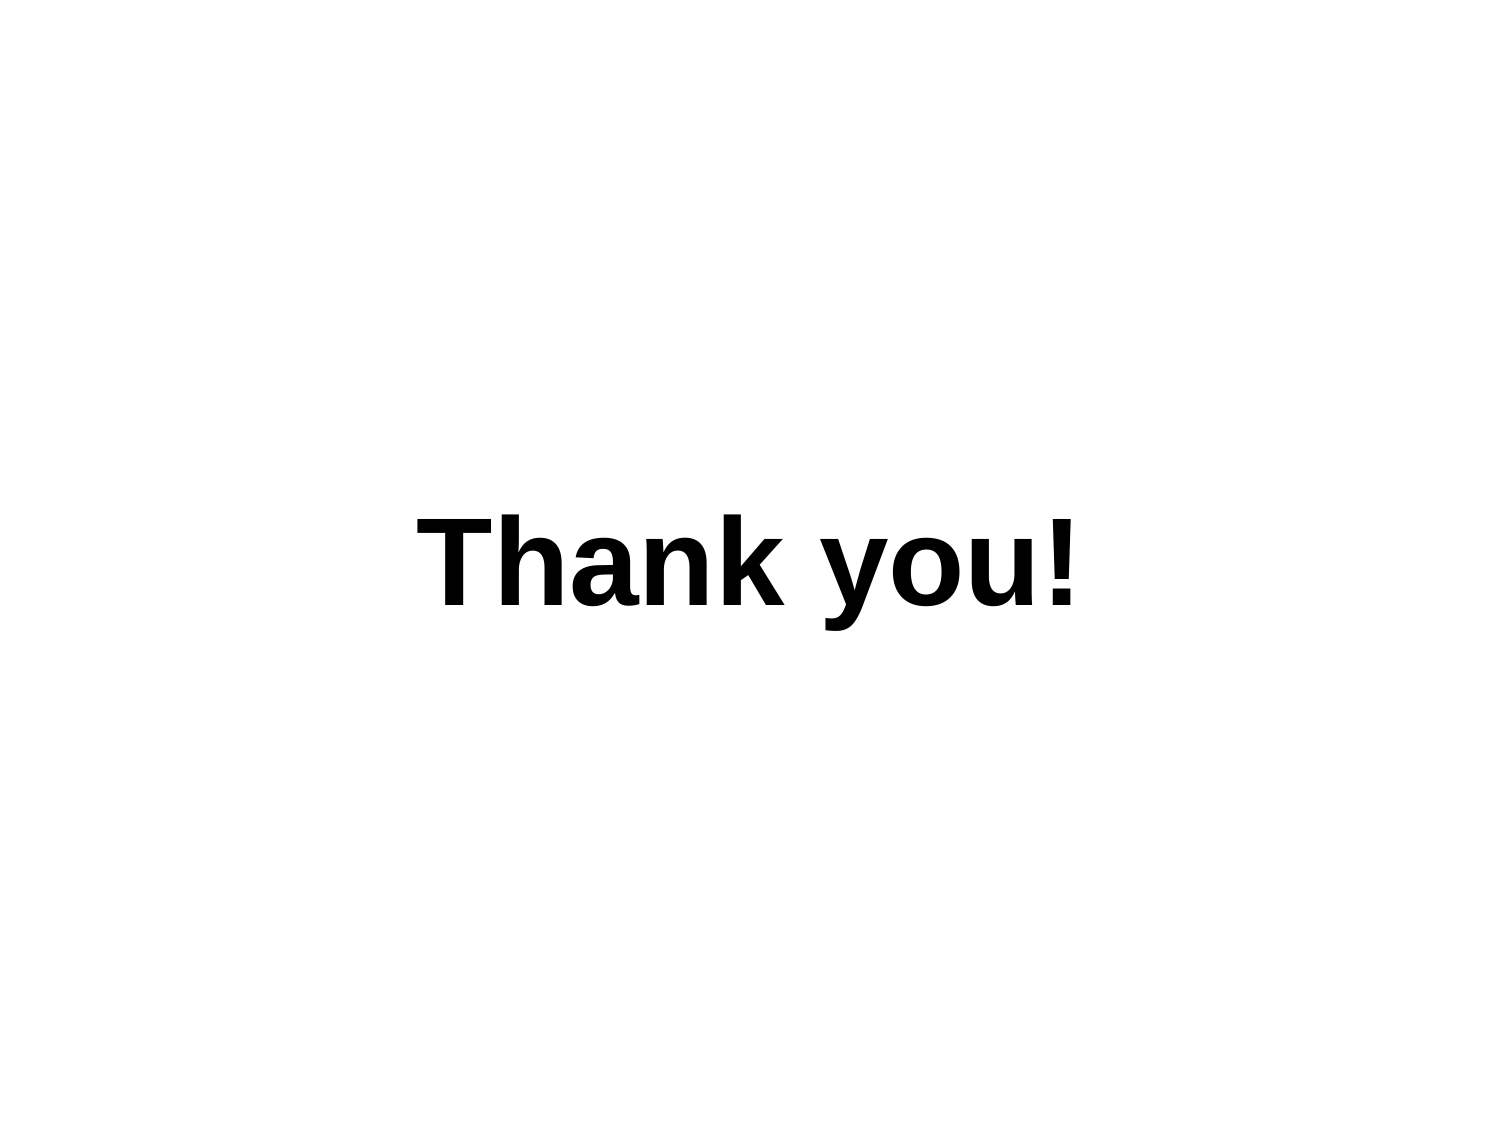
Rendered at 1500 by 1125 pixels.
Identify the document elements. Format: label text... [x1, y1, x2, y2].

text_box Thank you! [402, 485, 1098, 640]
